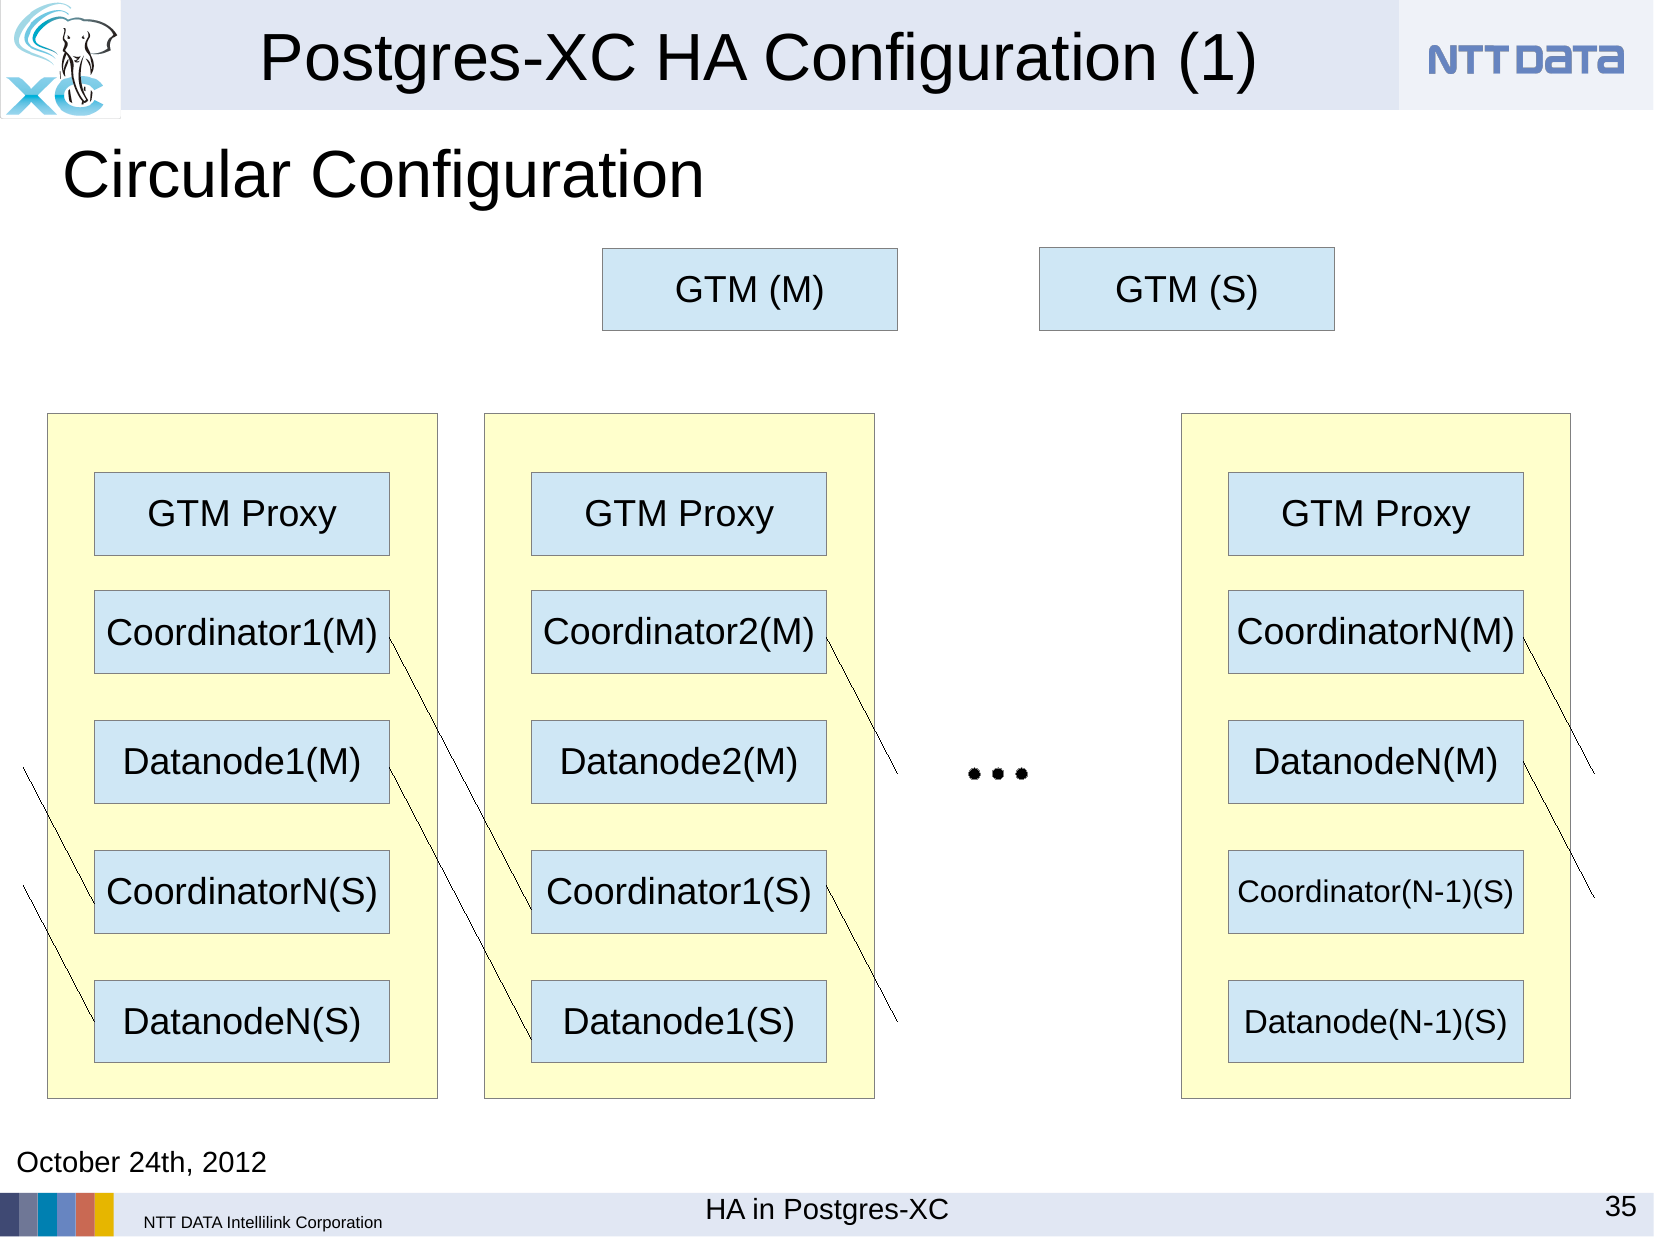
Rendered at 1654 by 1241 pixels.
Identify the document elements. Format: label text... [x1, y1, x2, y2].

text_box Datanode1(S) [531, 980, 827, 1063]
text_box Coordinator2(M) [531, 590, 827, 674]
title Postgres-XC HA Configuration (1) [120, 3, 1399, 110]
text_box GTM Proxy [531, 472, 827, 556]
text_box DatanodeN(S) [94, 980, 390, 1063]
text_box Coordinator1(S) [531, 850, 827, 934]
text_box Datanode(N-1)(S) [1228, 980, 1524, 1063]
text_box GTM (M) [602, 248, 898, 331]
picture [0, 0, 121, 119]
text_box Datanode1(M) [94, 720, 390, 804]
text_box Coordinator(N-1)(S) [1228, 850, 1524, 934]
text_box GTM Proxy [94, 472, 390, 556]
text_box [484, 413, 875, 1099]
text_box DatanodeN(M) [1228, 720, 1524, 804]
text_box GTM Proxy [1228, 472, 1524, 556]
text_box [1181, 413, 1571, 1099]
text_box Coordinator1(M) [94, 590, 390, 674]
text_box Datanode2(M) [531, 720, 827, 804]
text_box [1015, 767, 1028, 780]
picture [1429, 45, 1624, 74]
text_box [992, 767, 1004, 780]
text_box CoordinatorN(M) [1228, 590, 1524, 674]
text_box CoordinatorN(S) [94, 850, 390, 934]
text_box GTM (S) [1039, 247, 1335, 331]
text_box Circular Configuration [47, 129, 863, 237]
text_box [968, 767, 981, 780]
text_box [47, 413, 438, 1099]
